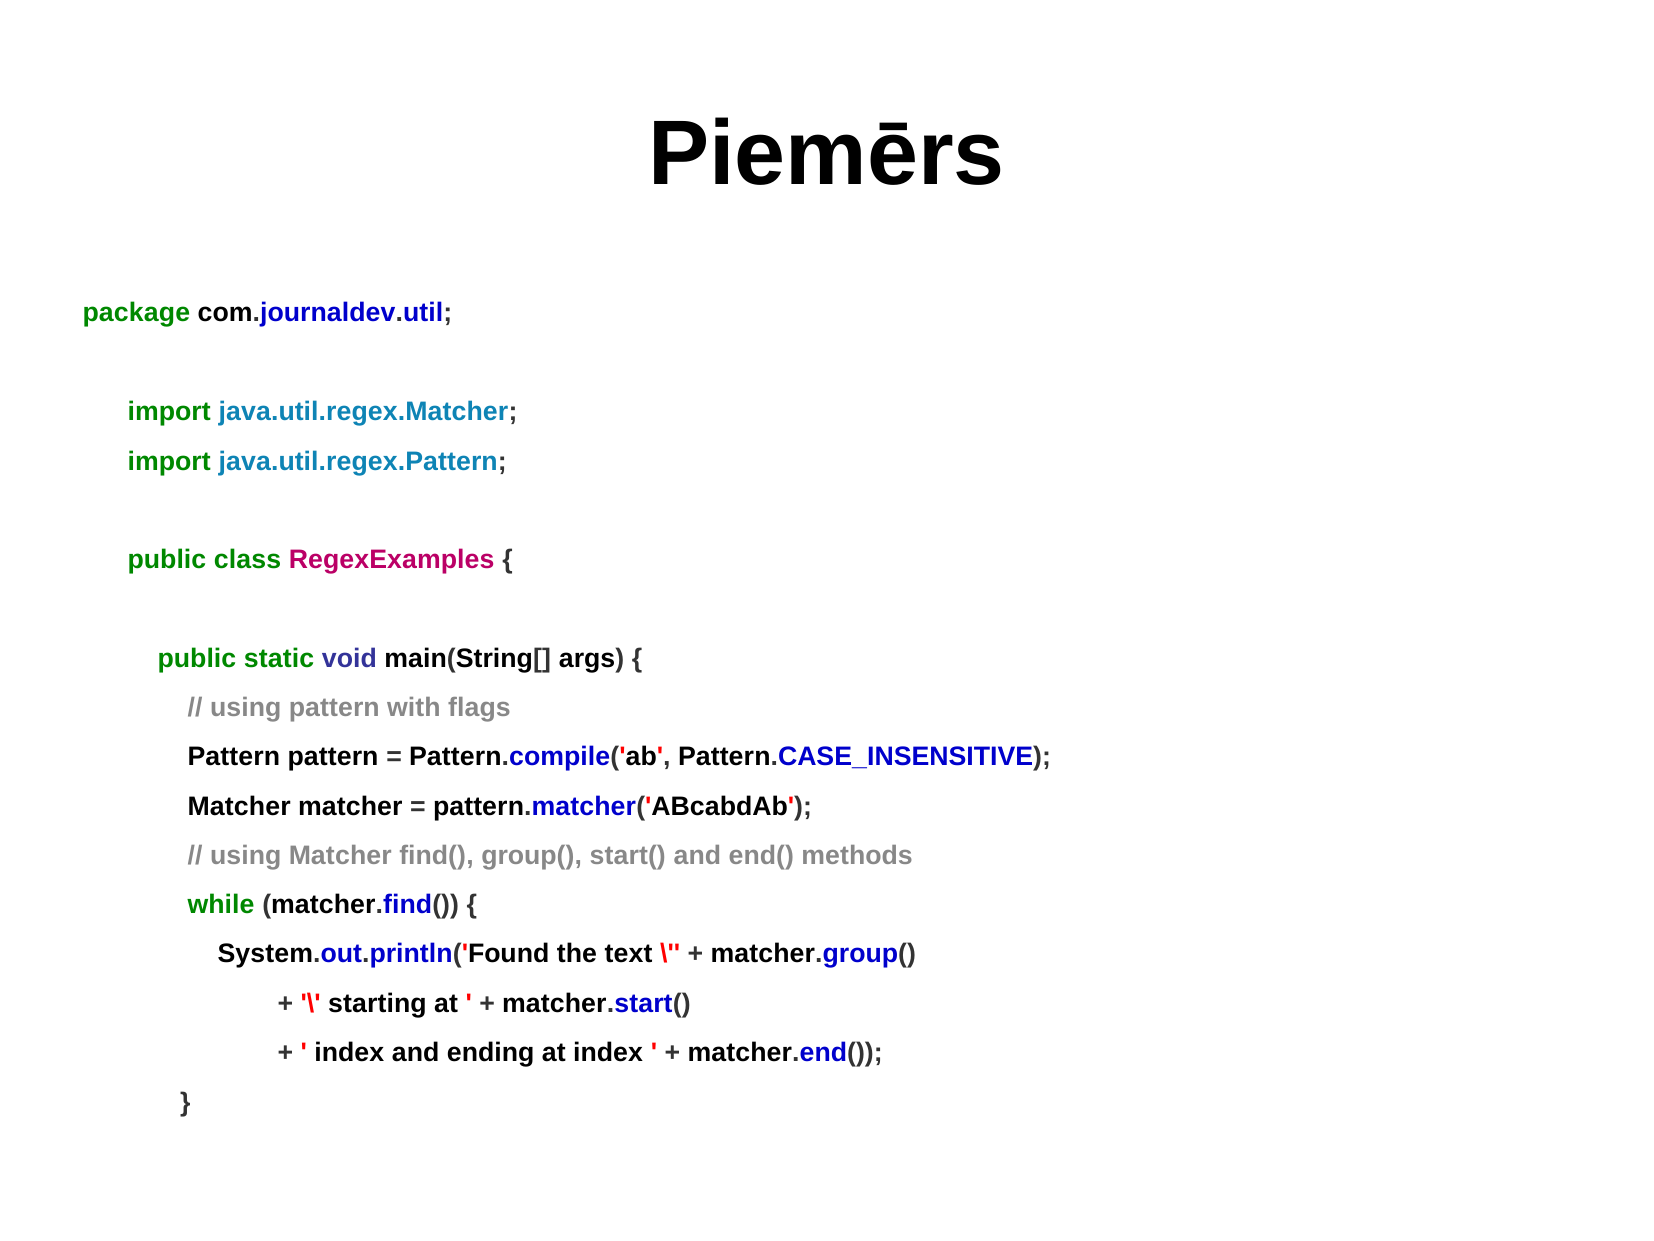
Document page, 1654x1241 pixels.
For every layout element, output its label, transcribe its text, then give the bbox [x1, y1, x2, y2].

list package com.journaldev.util; import java.util.regex.Matcher; import java.util.regex.Pattern; public class RegexExamples { public static void main(String[] args) { // using pattern with flags Pattern pattern = Pattern.compile('ab', Pattern.CASE_INSENSITIVE); Matcher matcher = pattern.matcher('ABcabdAb'); // using Matcher find(), group(), start() and end() methods while (matcher.find()) { System.out.println('Found the text \'' + matcher.group() + '\' starting at ' + matcher.start() + ' index and ending at index ' + matcher.end()); } [82, 290, 1538, 1123]
title Piemērs [82, 49, 1571, 257]
